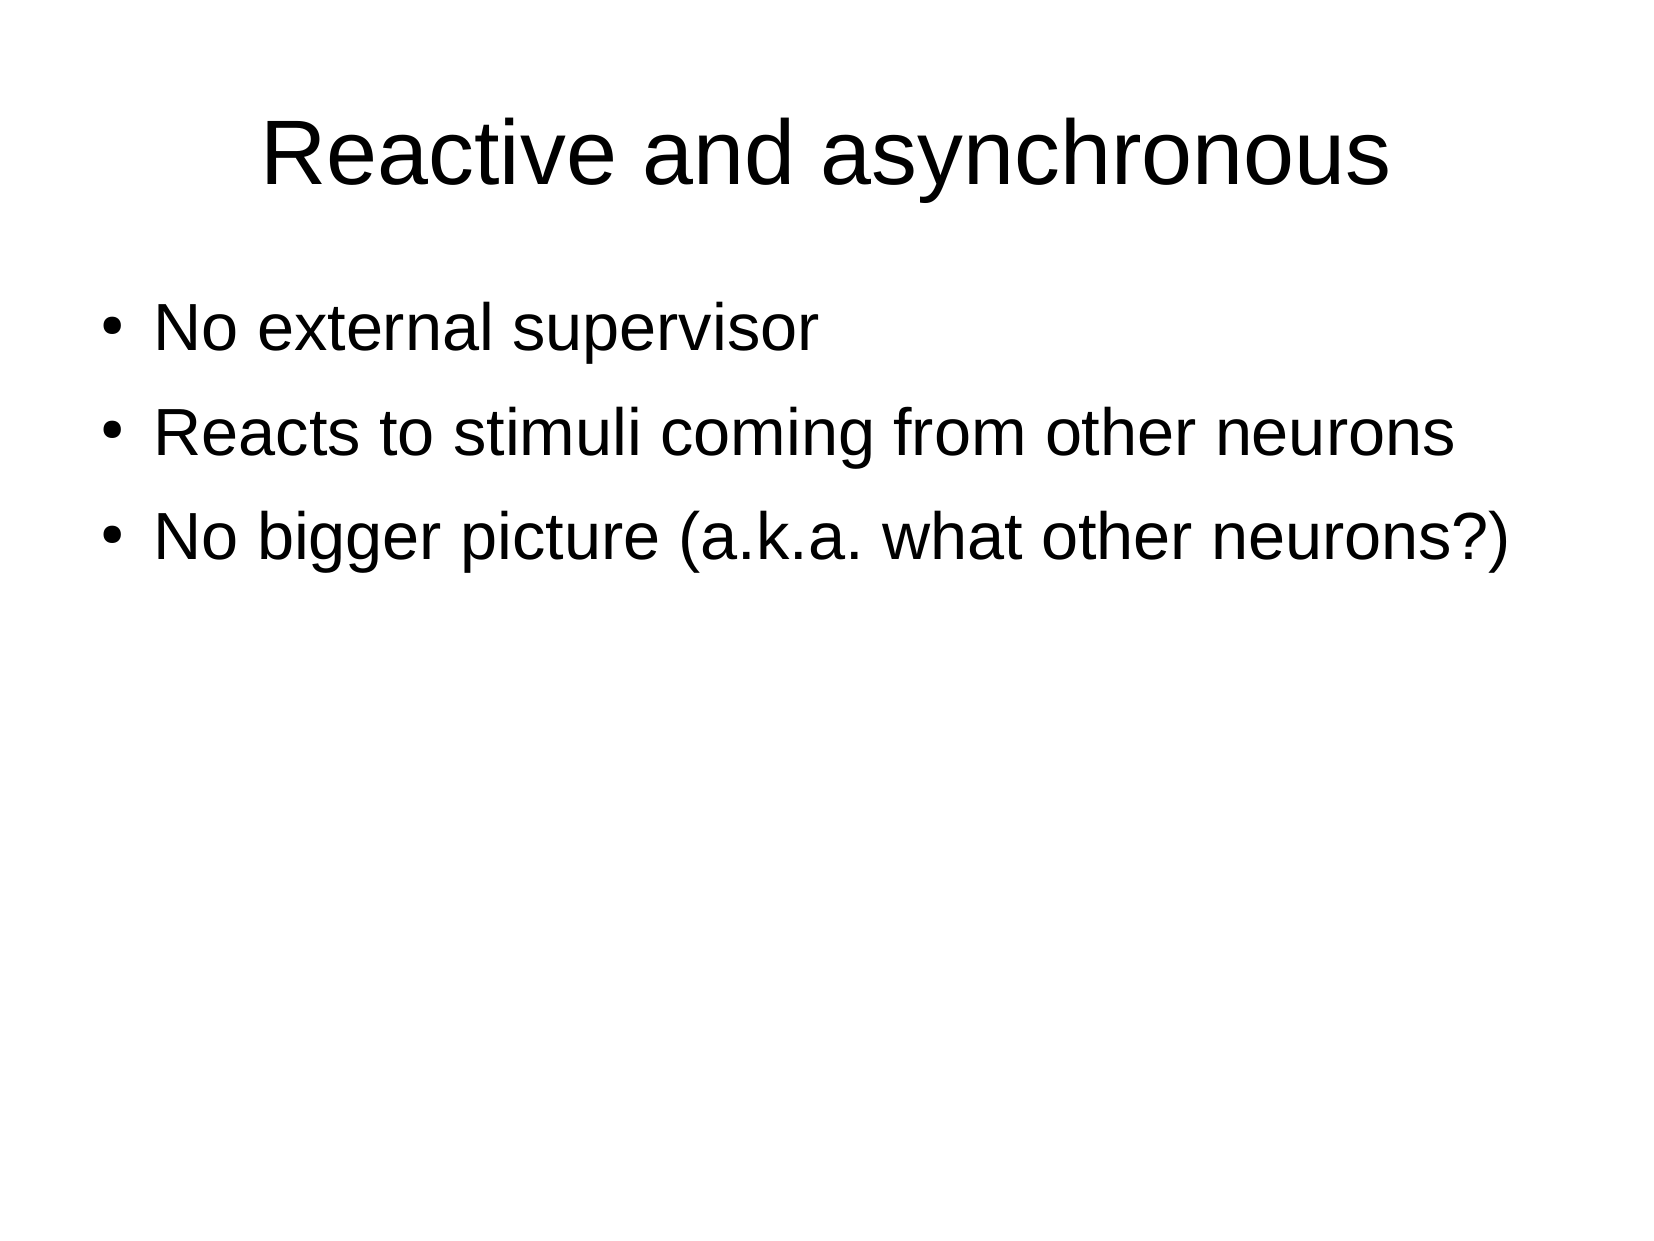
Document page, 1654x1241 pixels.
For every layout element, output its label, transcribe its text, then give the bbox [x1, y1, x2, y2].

title Reactive and asynchronous [82, 49, 1571, 257]
list No external supervisor Reacts to stimuli coming from other neurons No bigger picture (a.k.a. what other neurons?) [82, 290, 1571, 1010]
